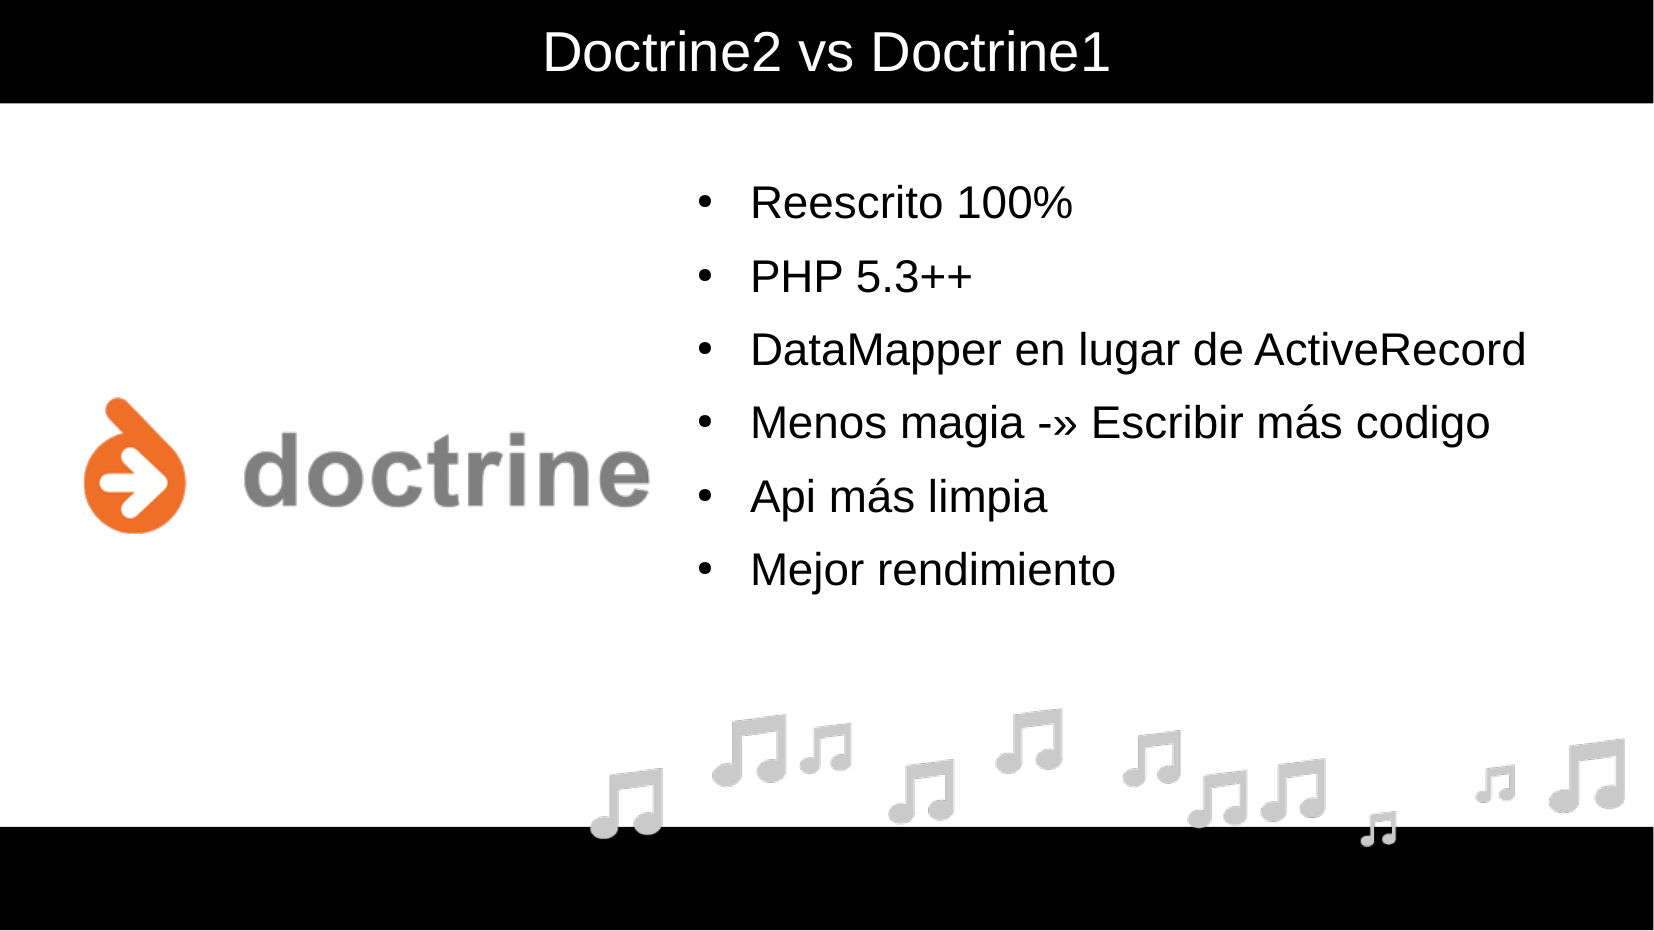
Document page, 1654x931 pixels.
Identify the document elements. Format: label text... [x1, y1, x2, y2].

list Reescrito 100% PHP 5.3++ DataMapper en lugar de ActiveRecord Menos magia -» Escribir más codigo Api más limpia Mejor rendimiento [679, 177, 1654, 768]
title Doctrine2 vs Doctrine1 [59, 6, 1595, 98]
picture [83, 324, 650, 608]
